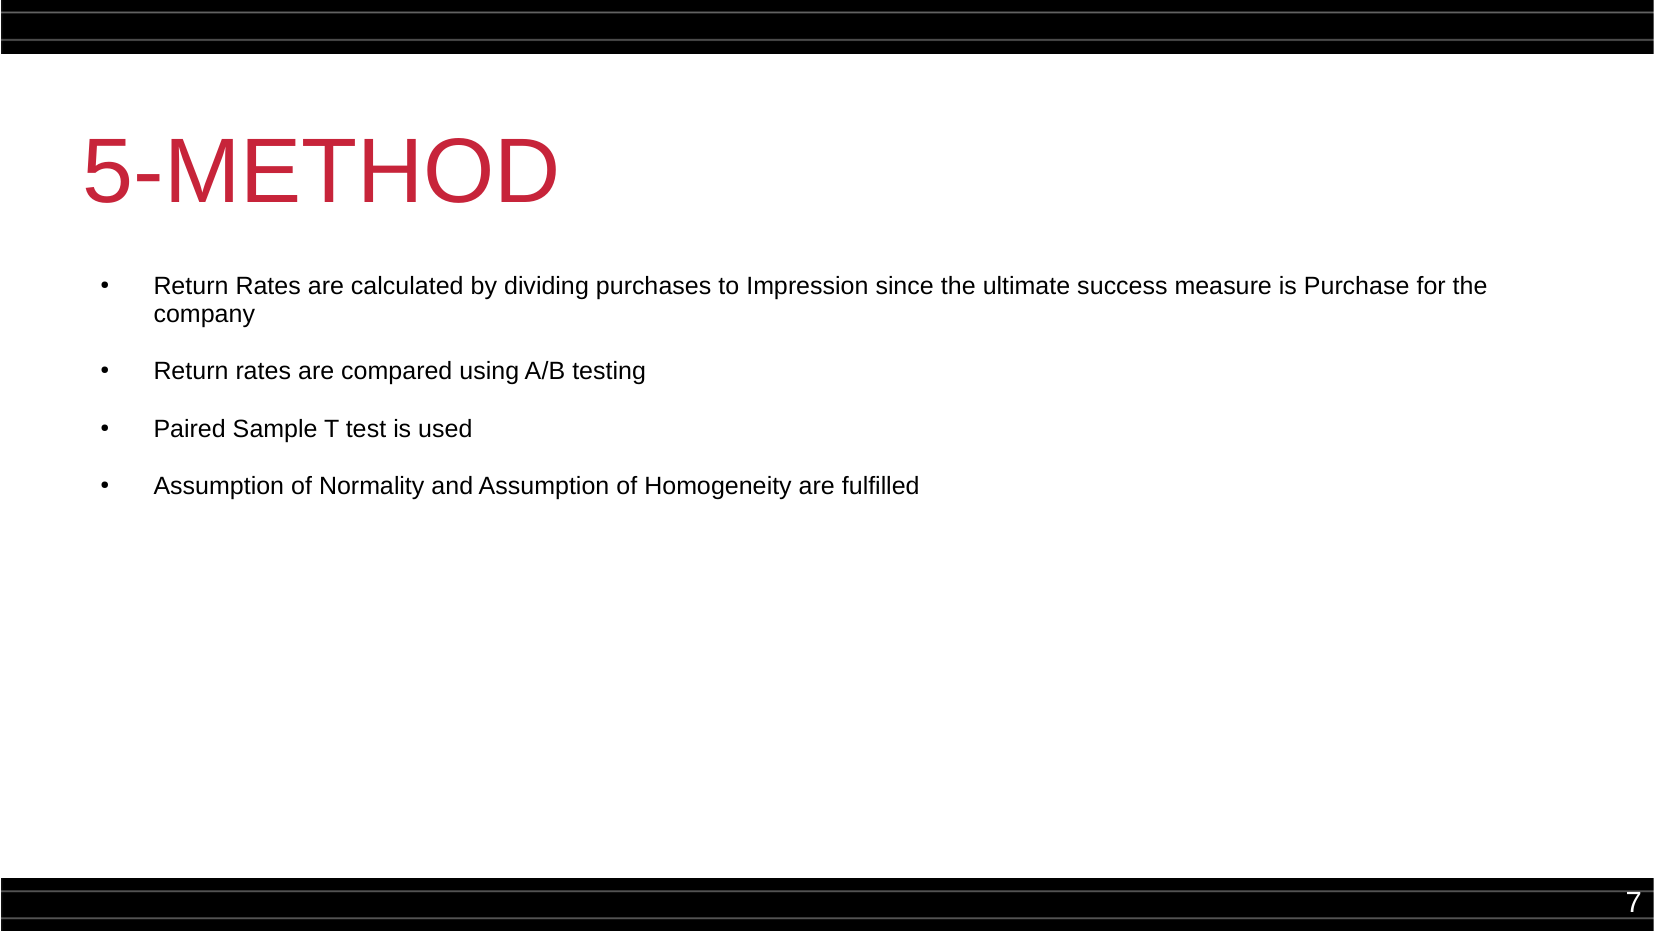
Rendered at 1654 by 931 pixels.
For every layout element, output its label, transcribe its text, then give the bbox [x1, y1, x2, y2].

title 5-METHOD [82, 92, 1571, 249]
picture [1, 878, 1654, 931]
list Return Rates are calculated by dividing purchases to Impression since the ultimate success measure is Purchase for the company Return rates are compared using A/B testing Paired Sample T test is used Assumption of Normality and Assumption of Homogeneity are fulfilled [82, 271, 1571, 758]
picture [1, 0, 1654, 54]
